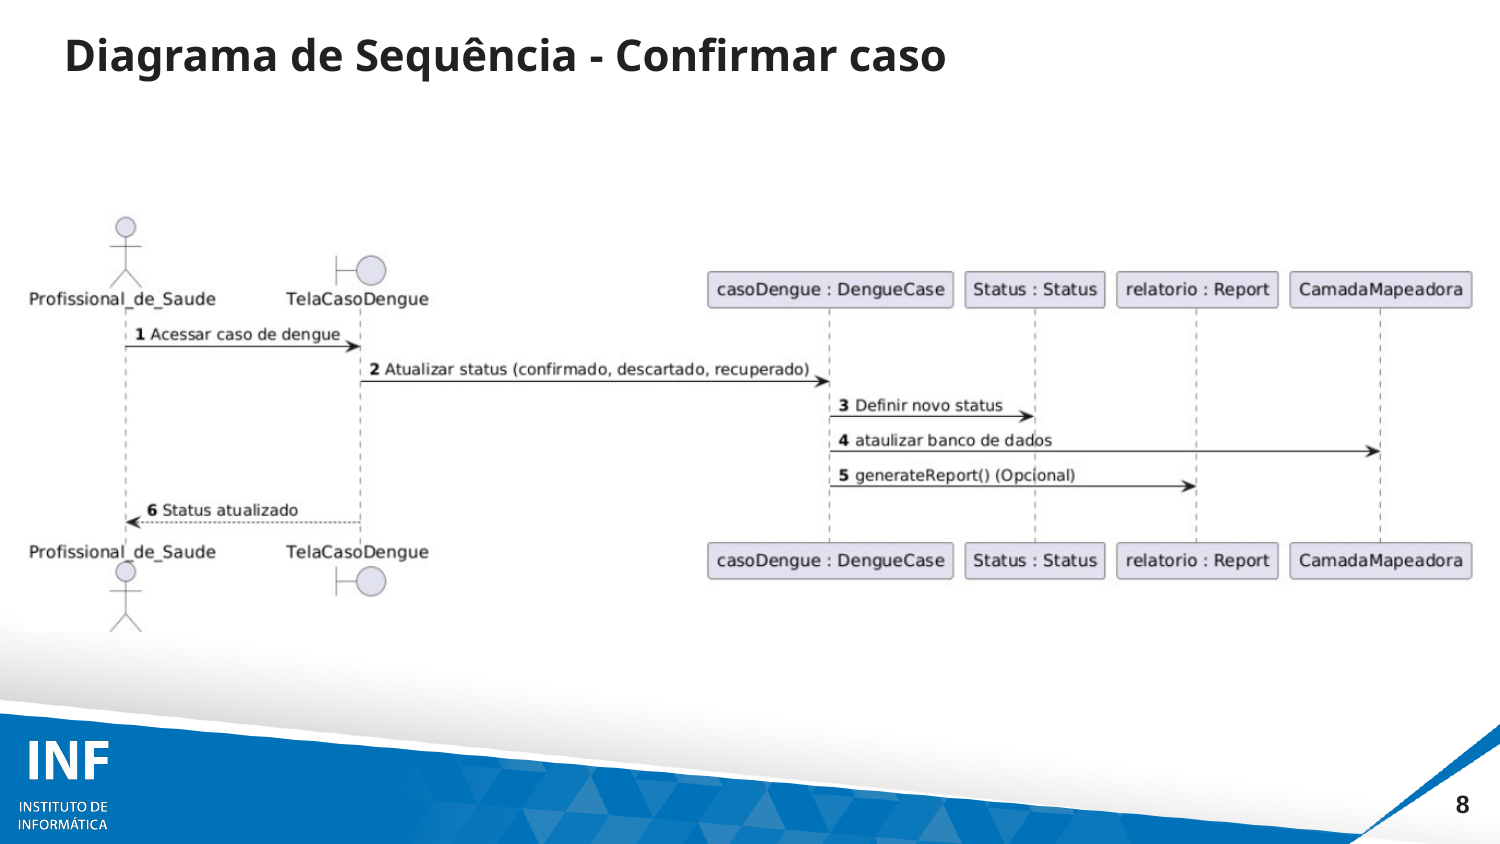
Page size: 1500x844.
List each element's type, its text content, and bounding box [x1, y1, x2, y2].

picture [0, 0, 1500, 844]
title Diagrama de Sequência - Confirmar caso [48, 12, 1439, 89]
slide_number <number> [1394, 771, 1485, 837]
